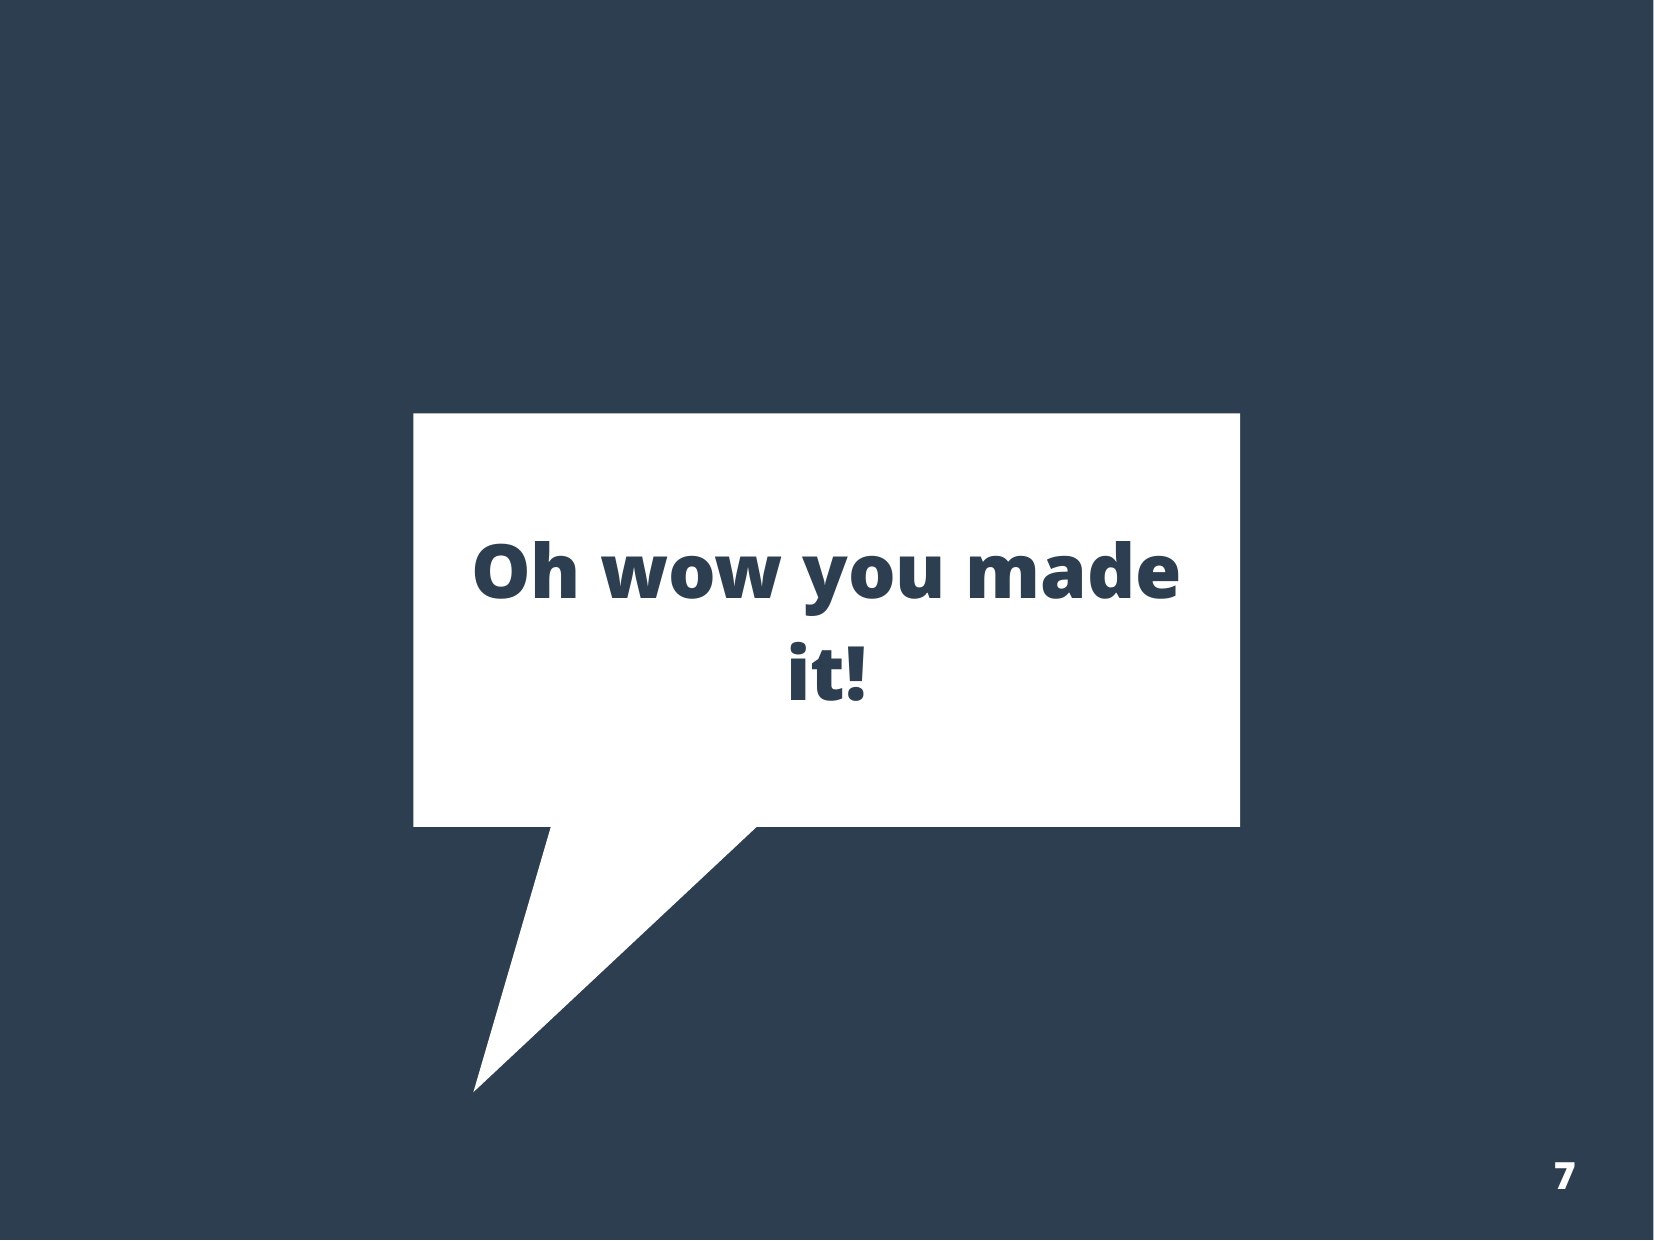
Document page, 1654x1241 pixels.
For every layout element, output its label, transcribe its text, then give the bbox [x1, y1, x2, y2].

title Oh wow you made it! [442, 442, 1211, 798]
